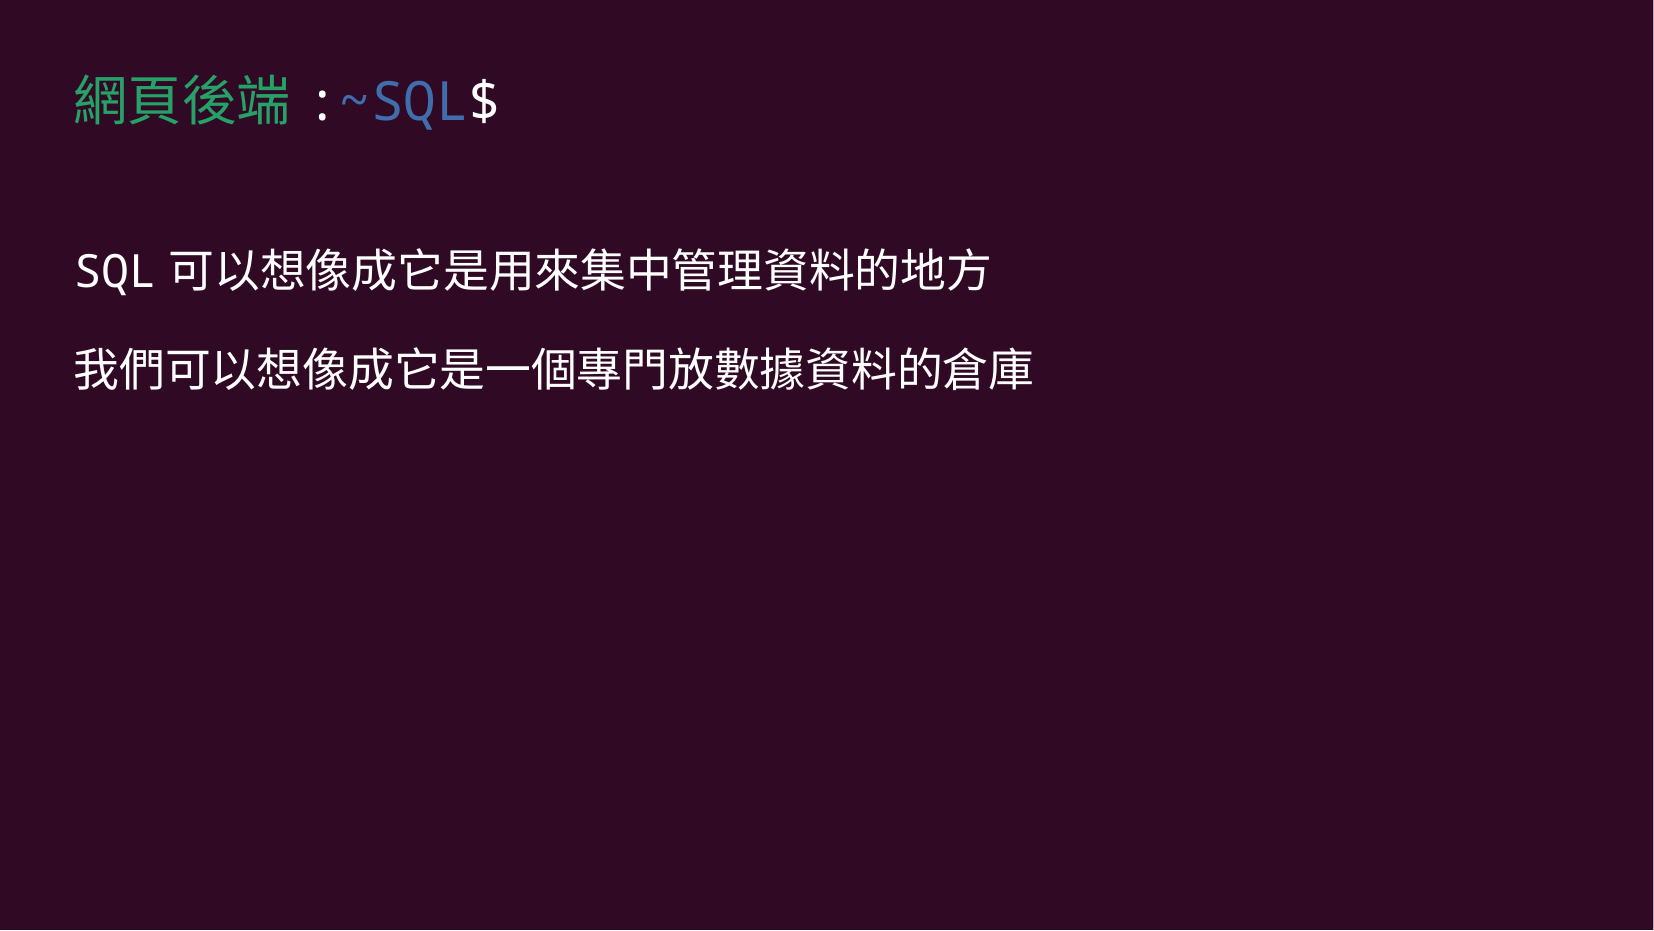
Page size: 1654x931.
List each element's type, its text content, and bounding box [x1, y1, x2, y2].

text_box SQL可以想像成它是用來集中管理資料的地方 我們可以想像成它是一個專門放數據資料的倉庫 [59, 193, 1613, 672]
text_box 網頁後端:~SQL$ [59, 55, 1201, 139]
